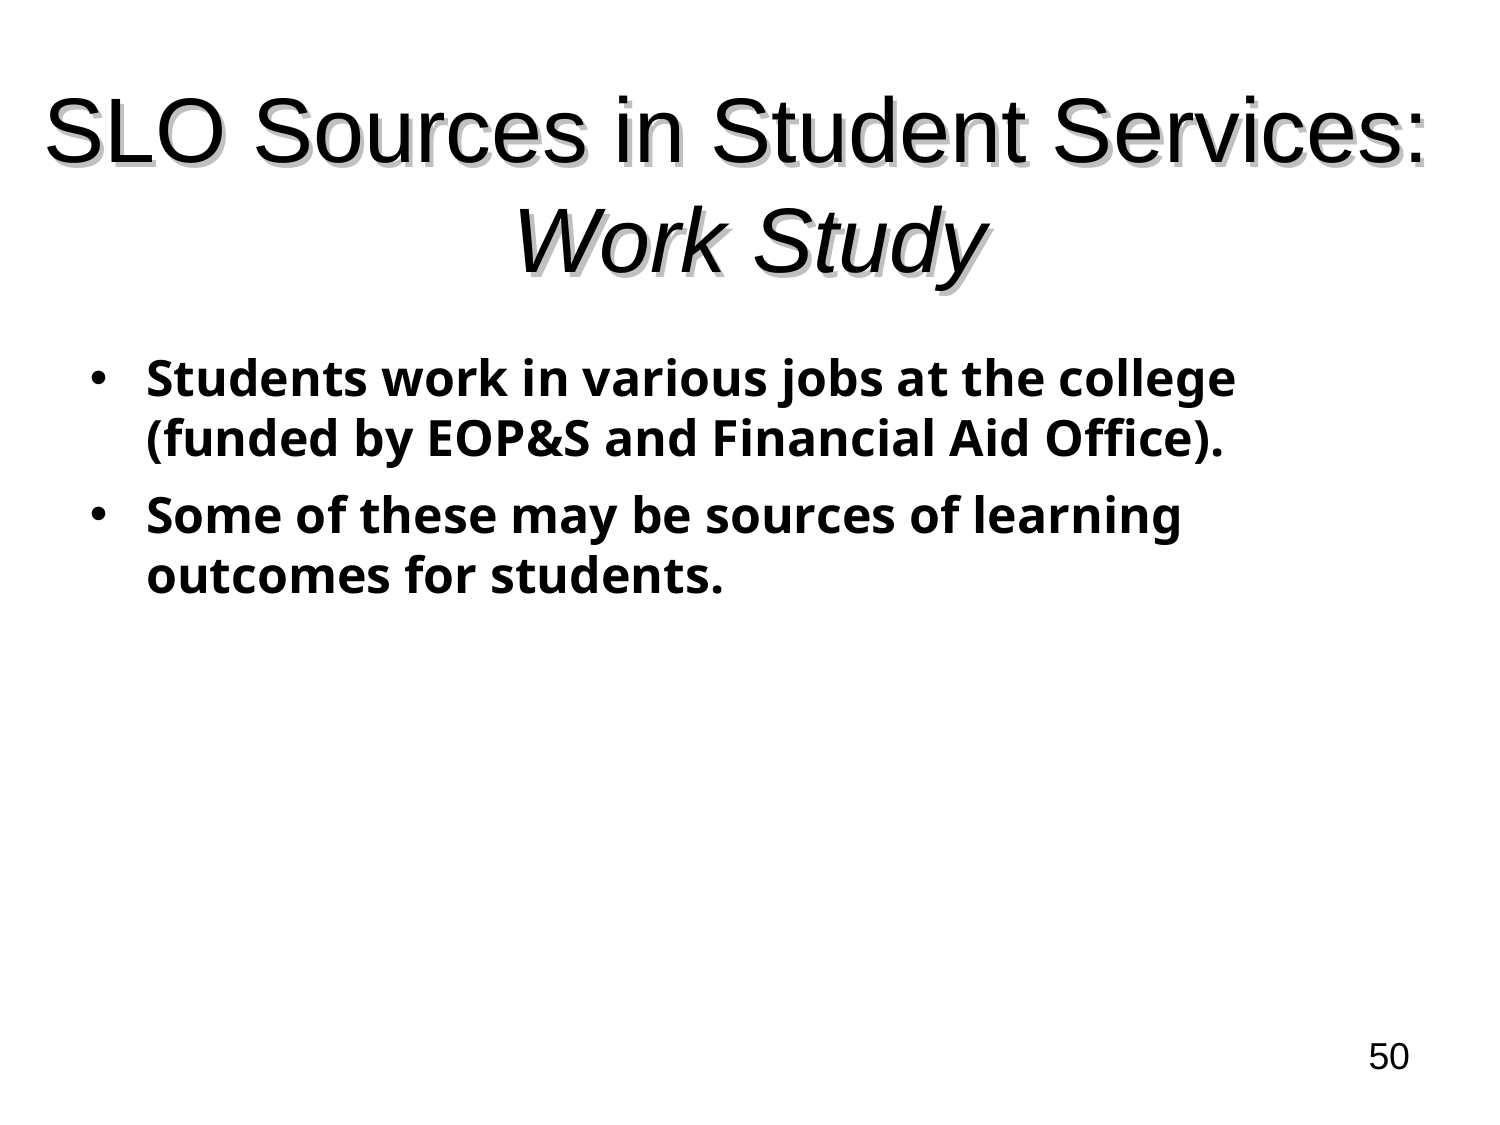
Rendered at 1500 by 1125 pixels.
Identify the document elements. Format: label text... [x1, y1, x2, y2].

title SLO Sources in Student Services: Work Study [0, 87, 1500, 275]
list Students work in various jobs at the college (funded by EOP&S and Financial Aid Office). Some of these may be sources of learning outcomes for students. [75, 262, 1426, 1005]
